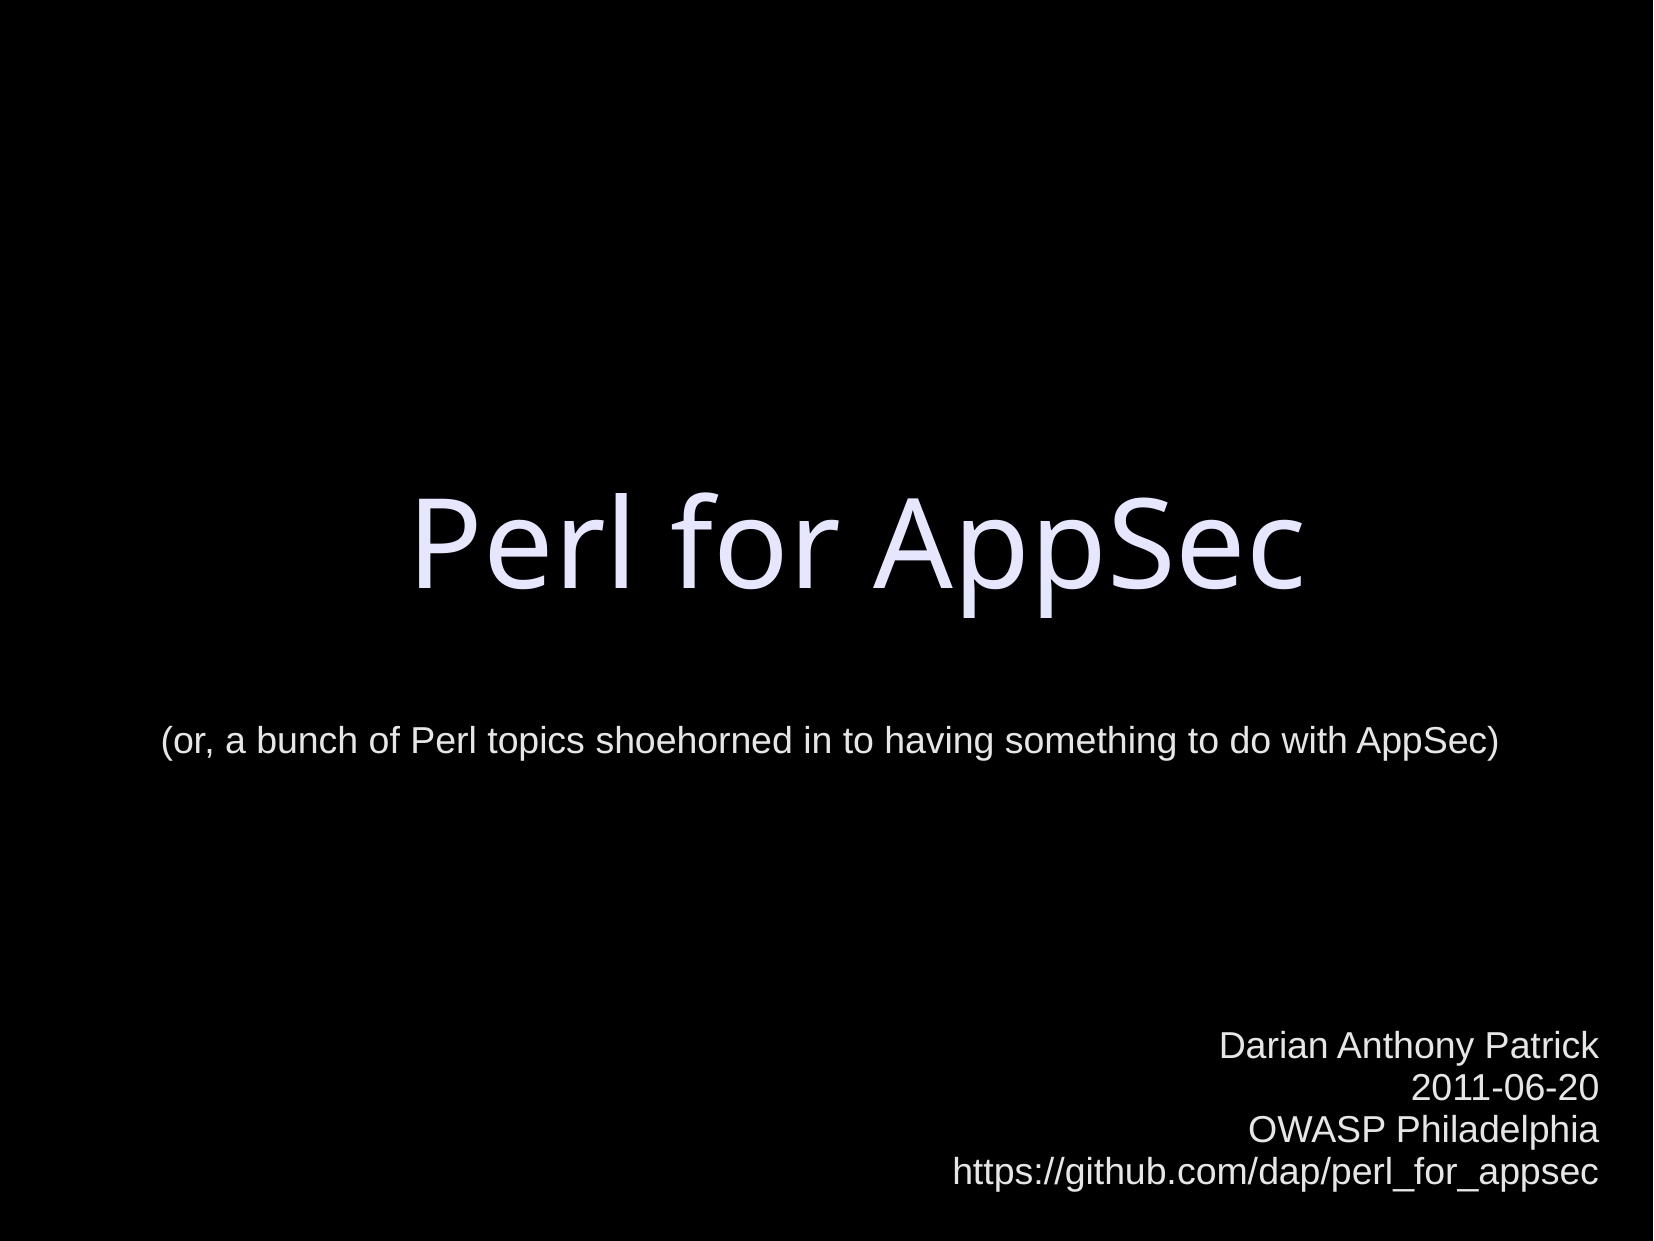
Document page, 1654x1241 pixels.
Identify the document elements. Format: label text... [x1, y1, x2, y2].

text_box Perl for AppSec [393, 447, 1260, 613]
text_box (or, a bunch of Perl topics shoehorned in to having something to do with AppSec) [145, 712, 1516, 770]
text_box Darian Anthony Patrick 2011-06-20 OWASP Philadelphia https://github.com/dap/perl_for_appsec [937, 1017, 1615, 1201]
